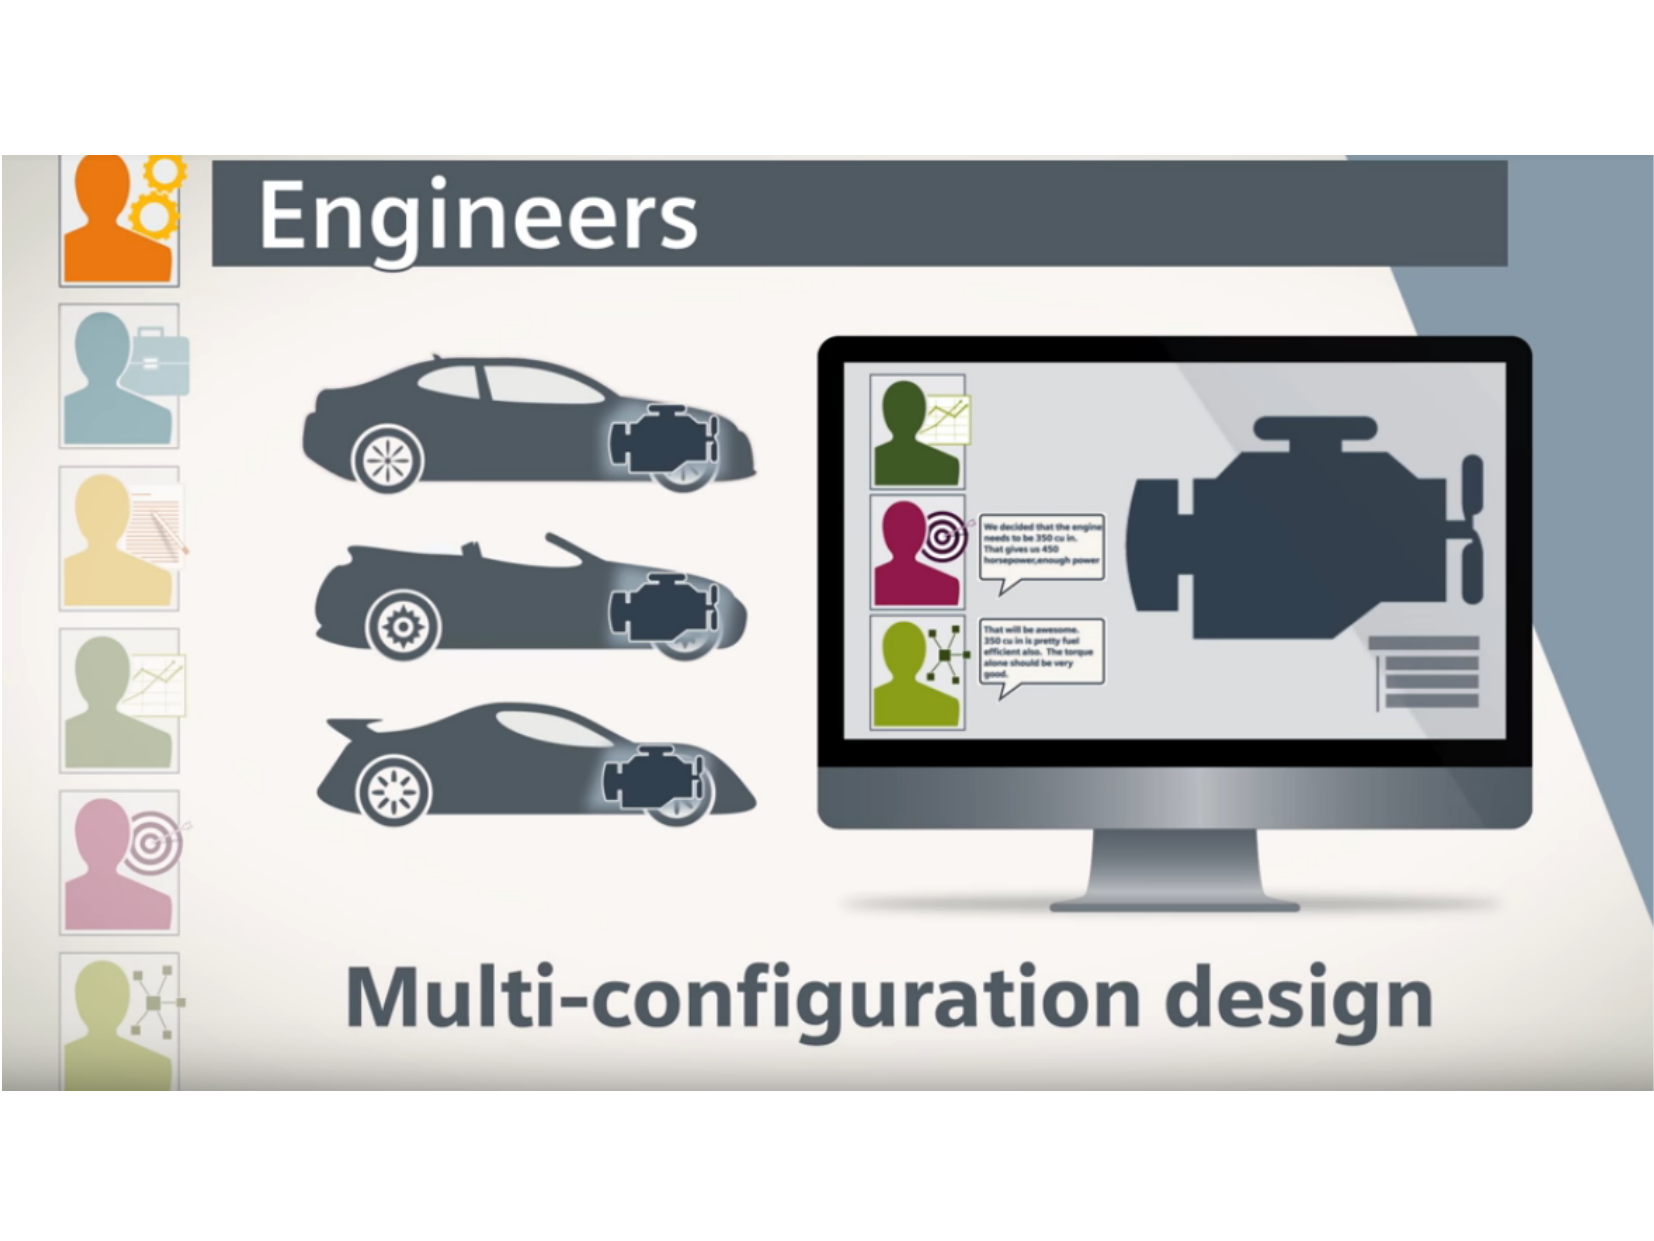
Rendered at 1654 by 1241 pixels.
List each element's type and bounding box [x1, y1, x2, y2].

picture [2, 155, 1654, 1091]
